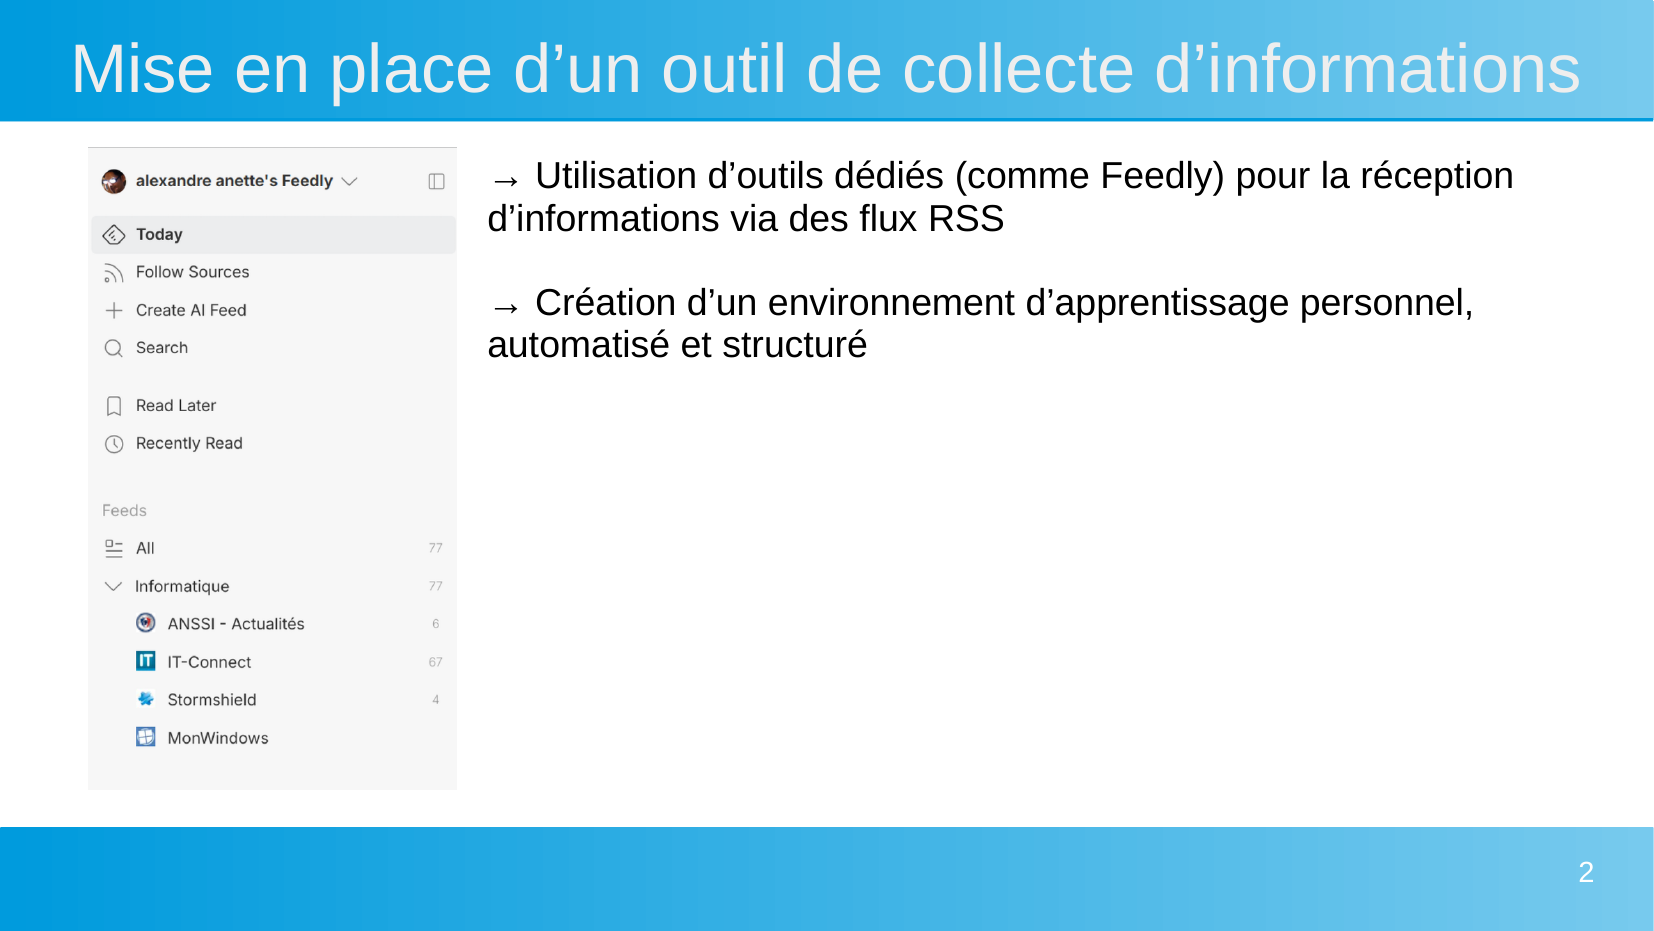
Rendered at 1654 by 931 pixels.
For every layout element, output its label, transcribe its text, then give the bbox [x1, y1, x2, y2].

title Mise en place d’un outil de collecte d’informations [59, 29, 1595, 108]
picture [88, 147, 457, 790]
text_box → Utilisation d’outils dédiés (comme Feedly) pour la réception d’informations via des flux RSS → Création d’un environnement d’apprentissage personnel, automatisé et structuré [472, 147, 1625, 798]
